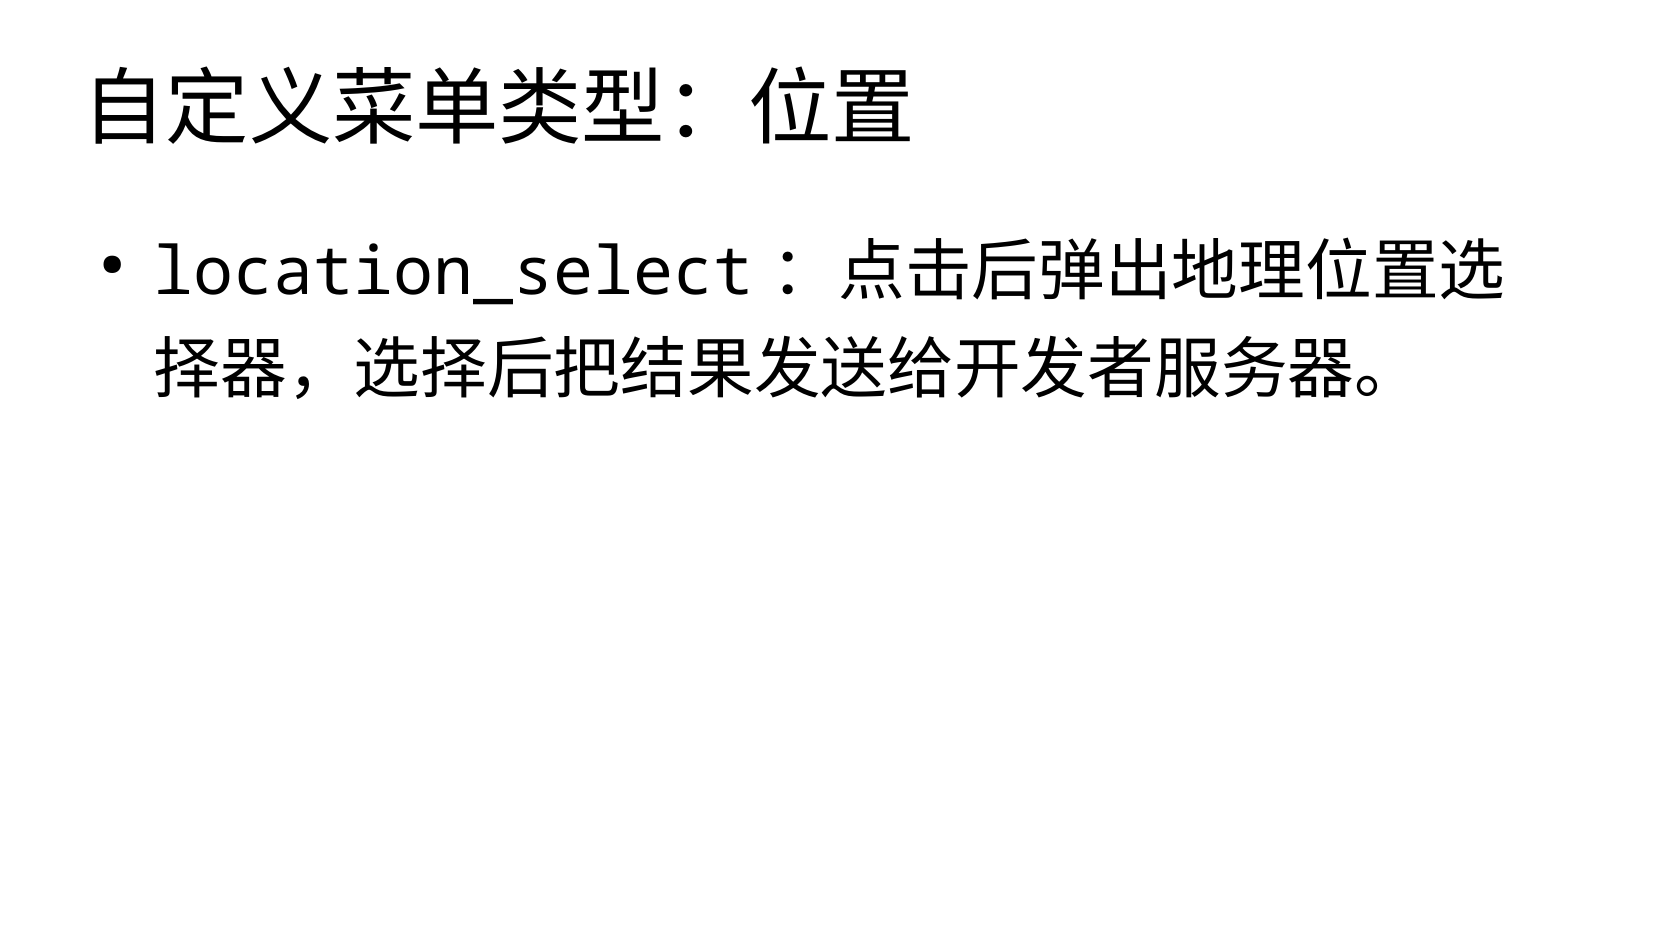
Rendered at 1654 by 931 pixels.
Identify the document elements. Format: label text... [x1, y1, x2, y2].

title 自定义菜单类型：位置 [82, 37, 1571, 166]
list location_select：点击后弹出地理位置选择器，选择后把结果发送给开发者服务器。 [82, 217, 1571, 875]
